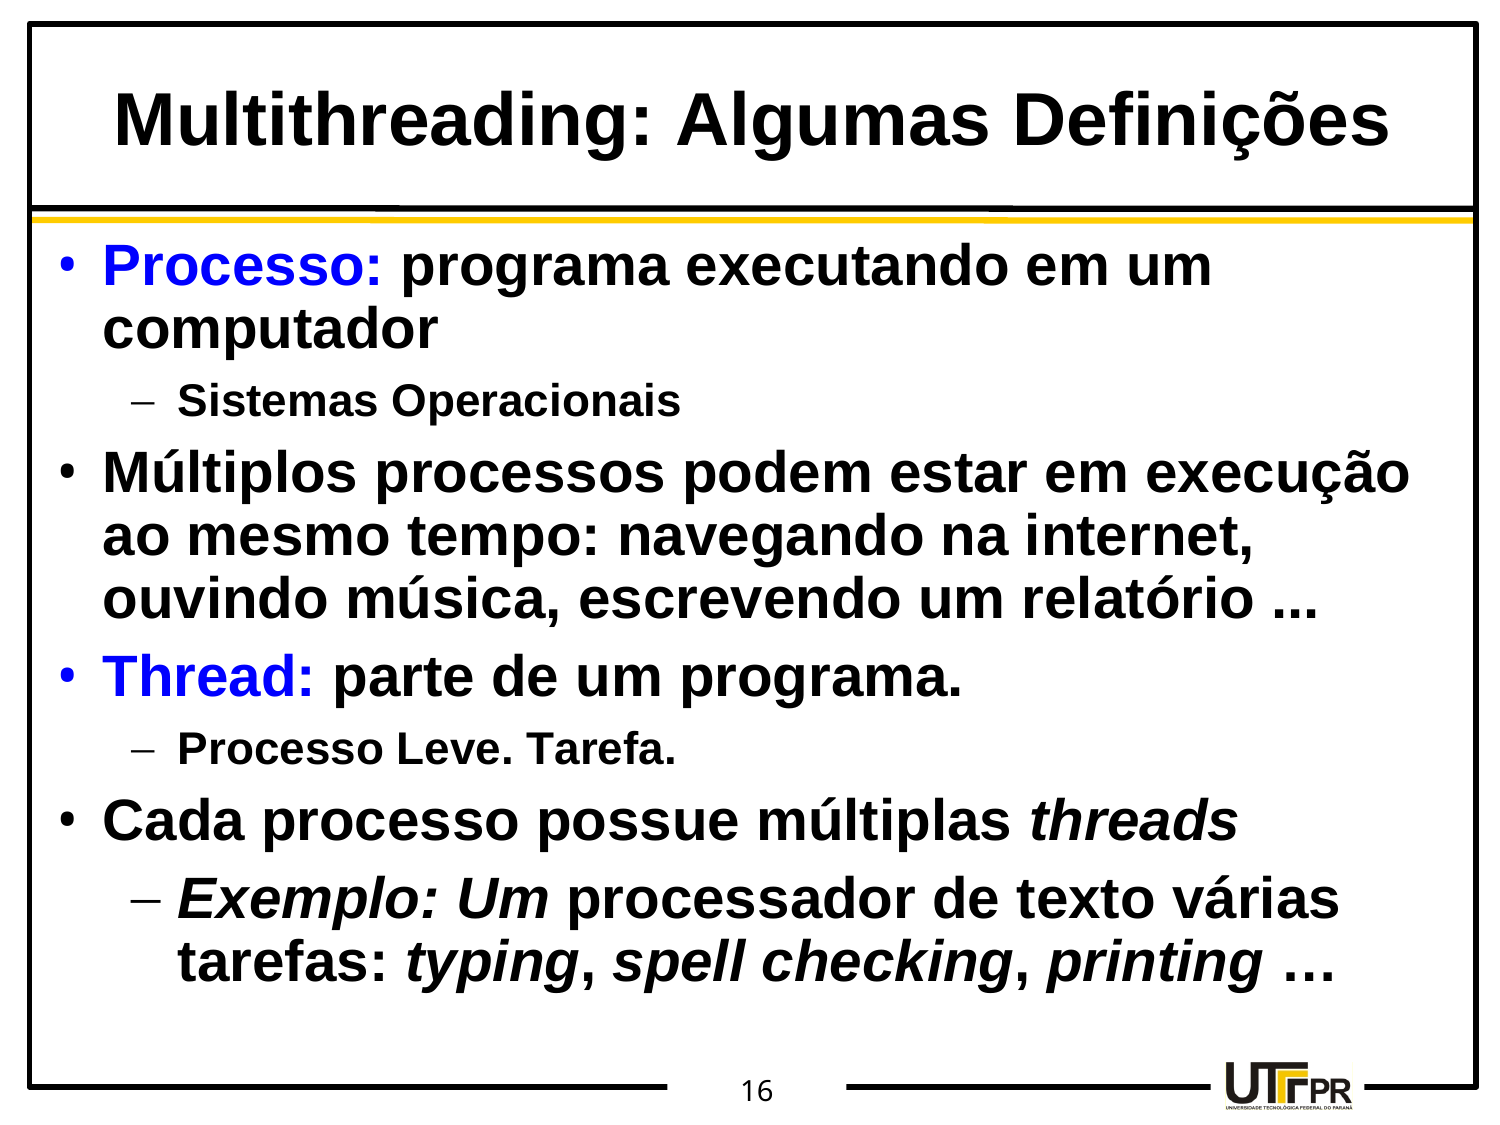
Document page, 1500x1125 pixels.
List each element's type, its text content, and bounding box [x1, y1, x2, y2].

picture [1225, 1063, 1353, 1110]
text_box Processo: programa executando em um computador Sistemas Operacionais Múltiplos processos podem estar em execução ao mesmo tempo: navegando na internet, ouvindo música, escrevendo um relatório ... Thread: parte de um programa. Processo Leve. Tarefa. Cada processo possue múltiplas threads Exemplo: Um processador de texto várias tarefas: typing, spell checking, printing … [41, 228, 1447, 1063]
title Multithreading: Algumas Definições [29, 47, 1477, 196]
